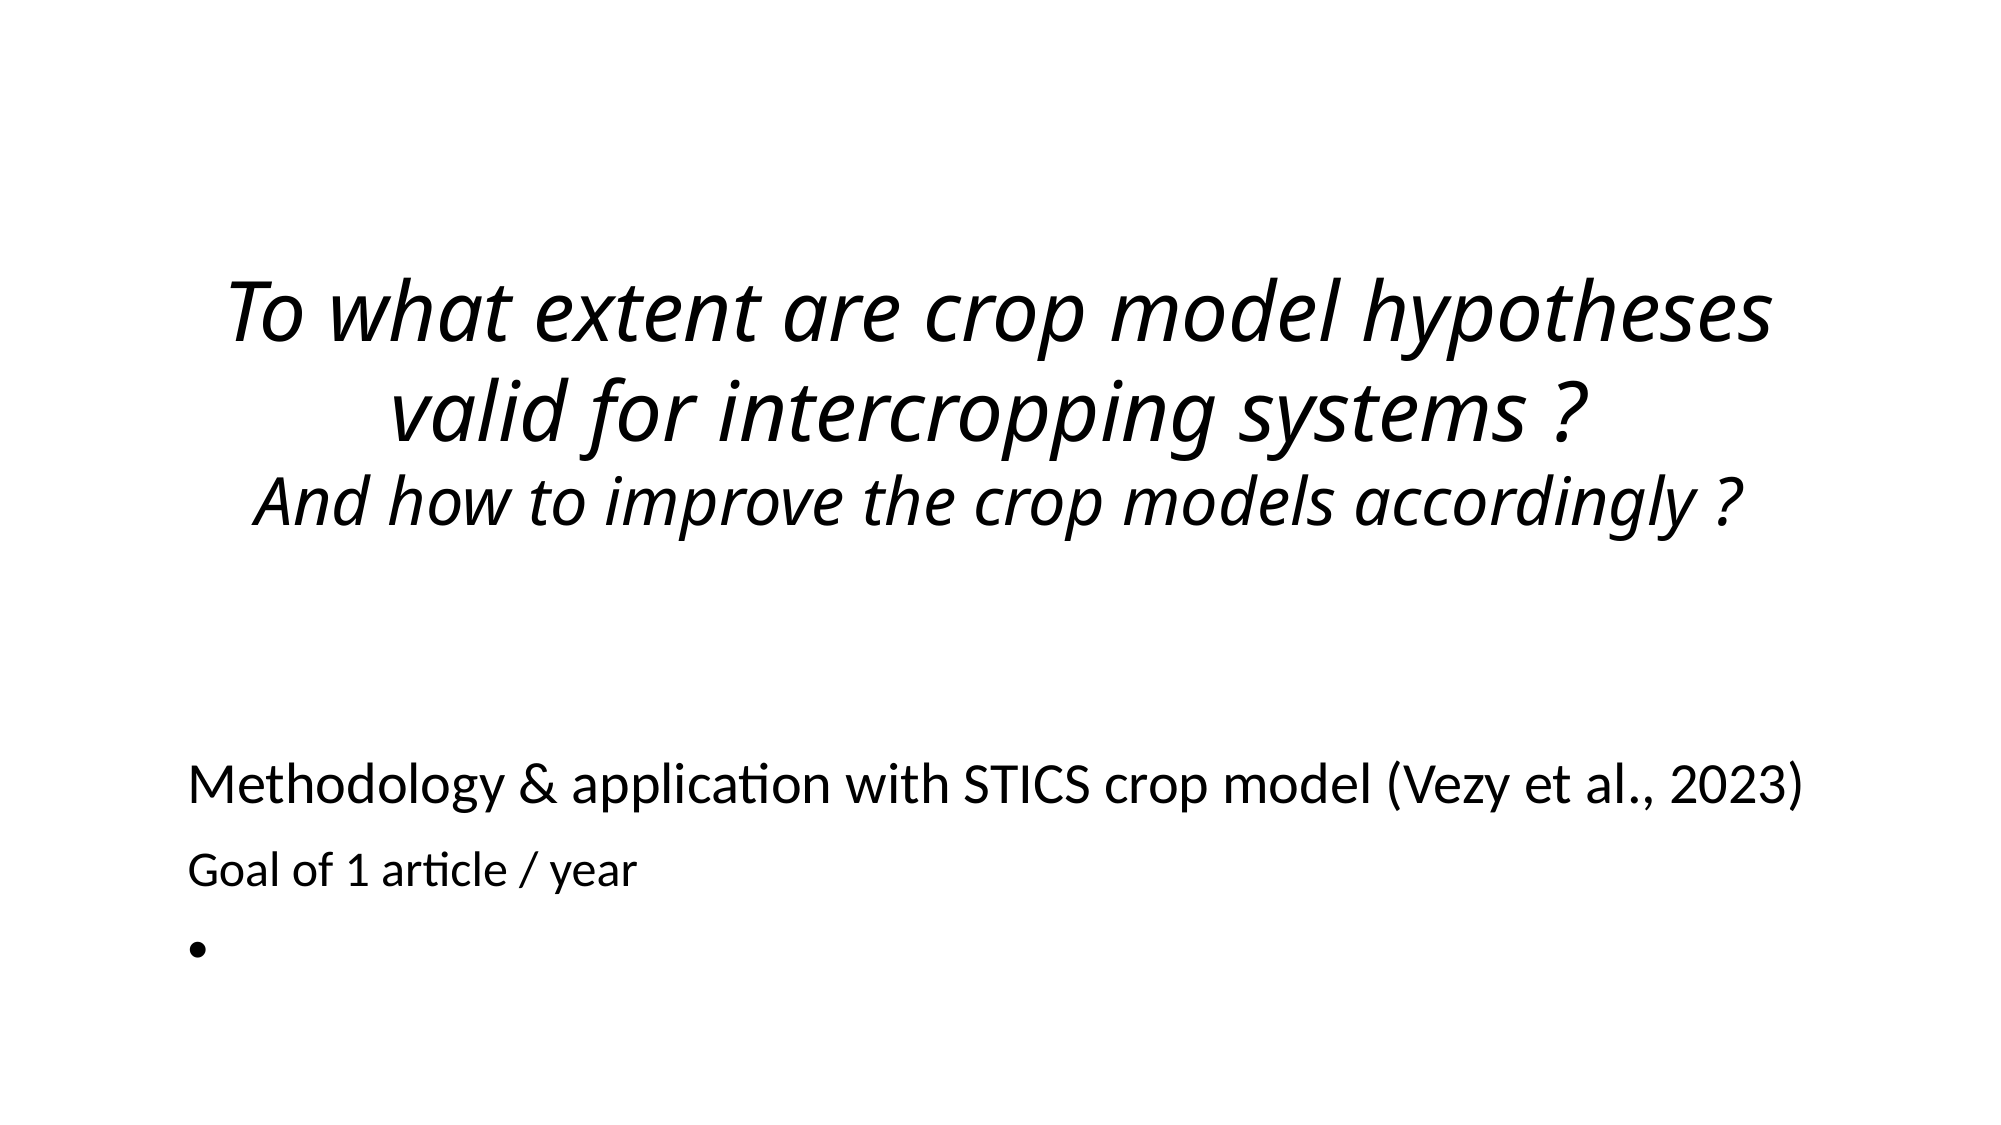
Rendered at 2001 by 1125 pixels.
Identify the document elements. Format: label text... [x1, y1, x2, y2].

text_box To what extent are crop model hypotheses valid for intercropping systems ? And how to improve the crop models accordingly ? [137, 251, 1863, 549]
list Methodology & application with STICS crop model (Vezy et al., 2023) Goal of 1 article / year [172, 737, 1828, 939]
